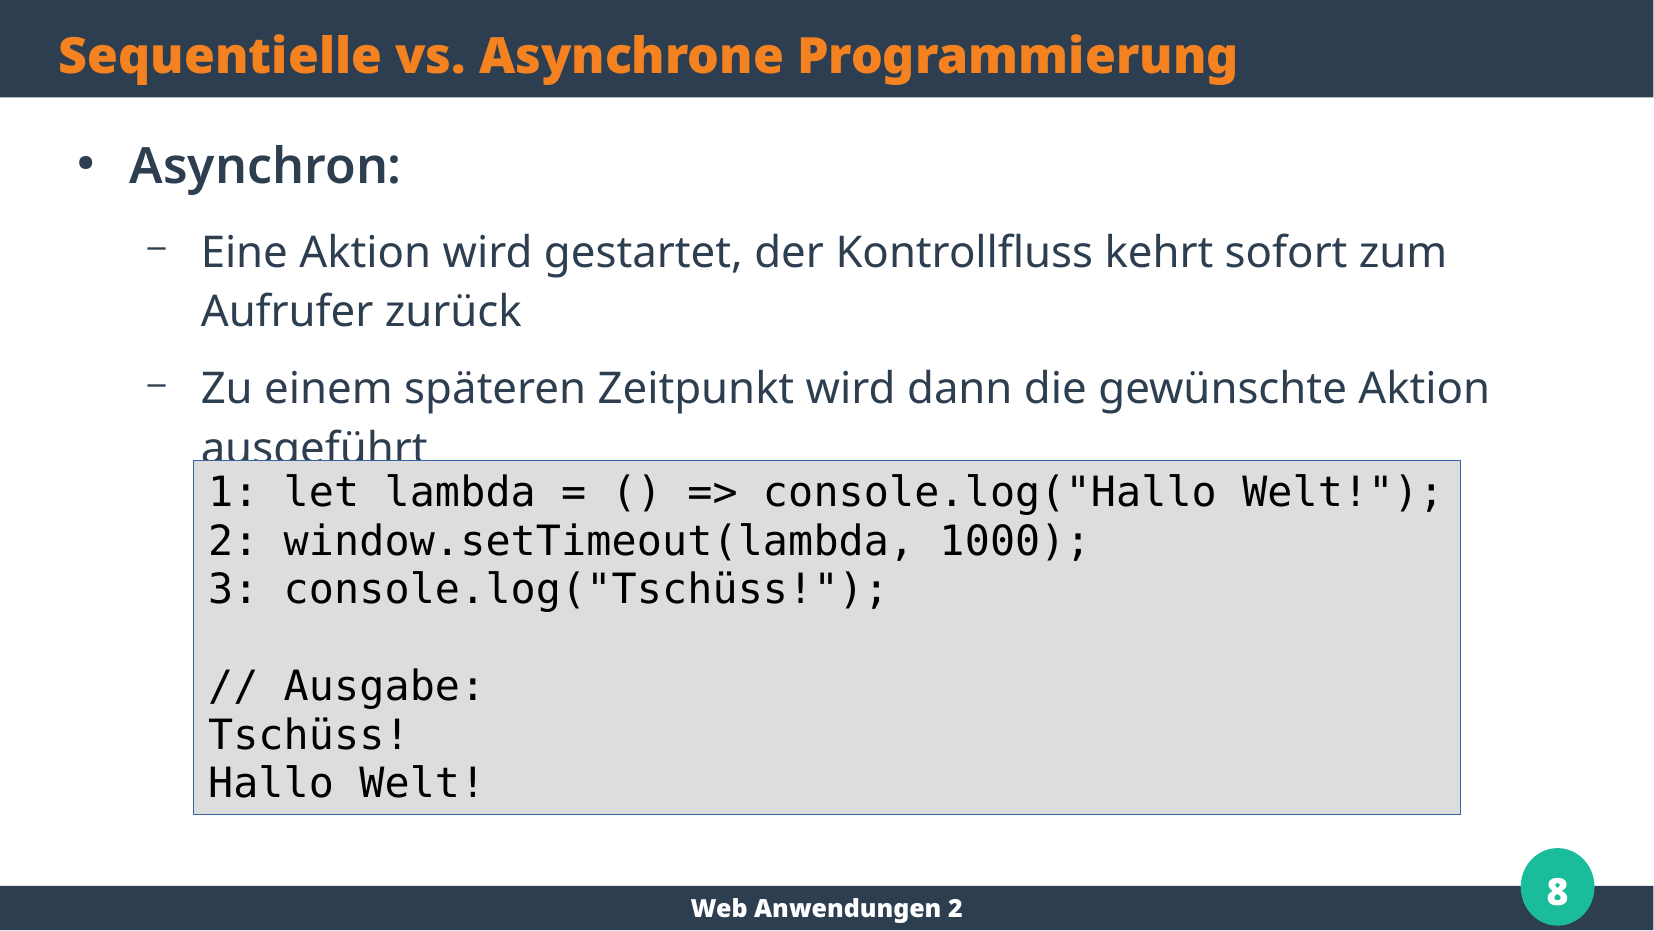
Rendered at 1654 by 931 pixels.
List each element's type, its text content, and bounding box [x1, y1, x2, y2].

list Asynchron: Eine Aktion wird gestartet, der Kontrollfluss kehrt sofort zum Aufrufer zurück Zu einem späteren Zeitpunkt wird dann die gewünschte Aktion ausgeführt [59, 129, 1595, 864]
title Sequentielle vs. Asynchrone Programmierung [59, 8, 1595, 89]
text_box 1: let lambda = () => console.log("Hallo Welt!"); 2: window.setTimeout(lambda, 1000); 3: console.log("Tschüss!"); // Ausgabe: Tschüss! Hallo Welt! [193, 460, 1461, 815]
